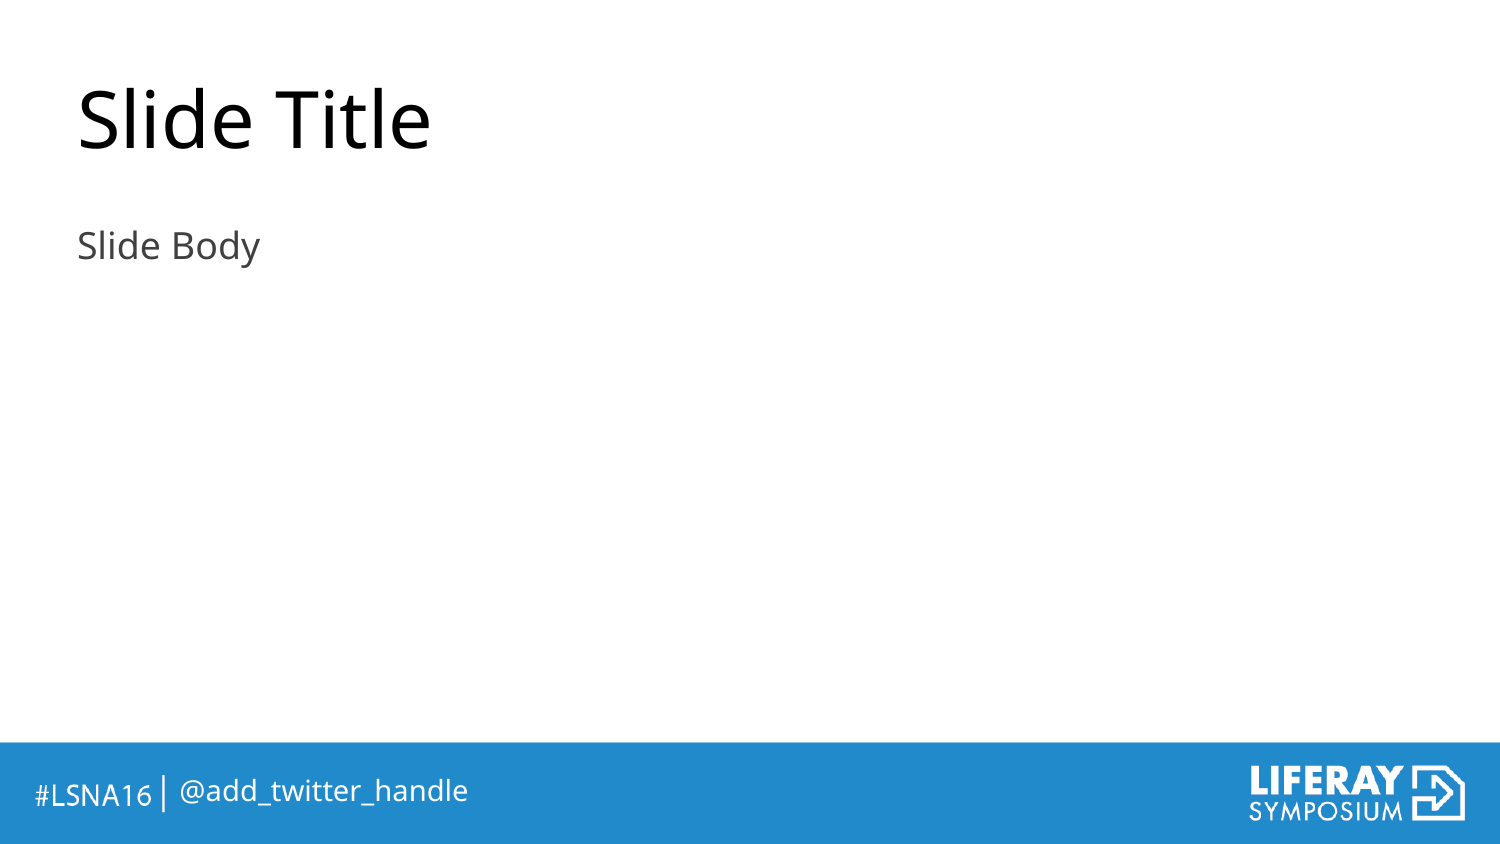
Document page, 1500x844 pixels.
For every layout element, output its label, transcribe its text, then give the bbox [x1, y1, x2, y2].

text_box @add_twitter_handle [164, 765, 725, 816]
picture [0, 1, 1500, 844]
text_box Slide Body [62, 214, 1442, 275]
text_box Slide Title [62, 62, 1442, 173]
